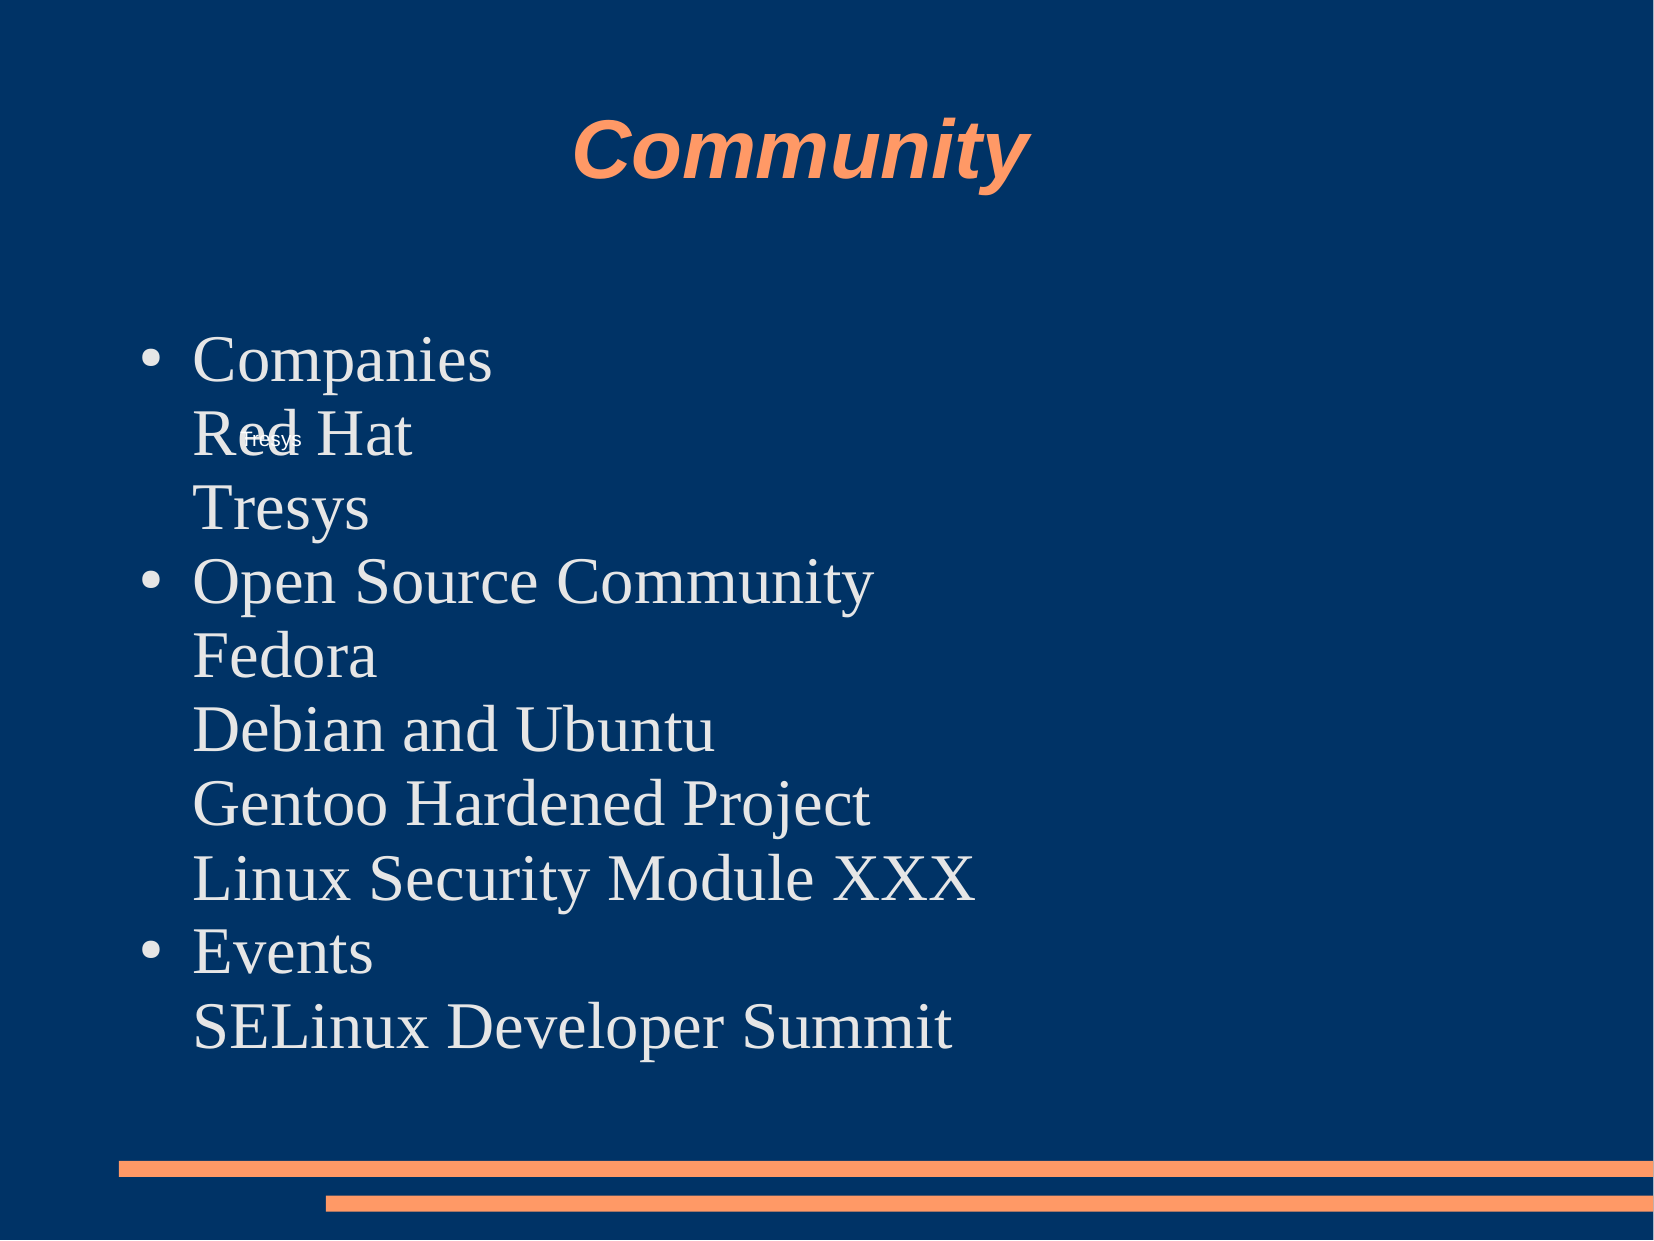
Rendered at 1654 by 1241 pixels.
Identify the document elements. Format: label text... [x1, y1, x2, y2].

title Community [121, 53, 1534, 247]
list Companies Red Hat Tresys Open Source Community Fedora Debian and Ubuntu Gentoo Hardened Project Linux Security Module XXX Events SELinux Developer Summit [121, 322, 1561, 1126]
text_box Tresys [225, 420, 317, 459]
